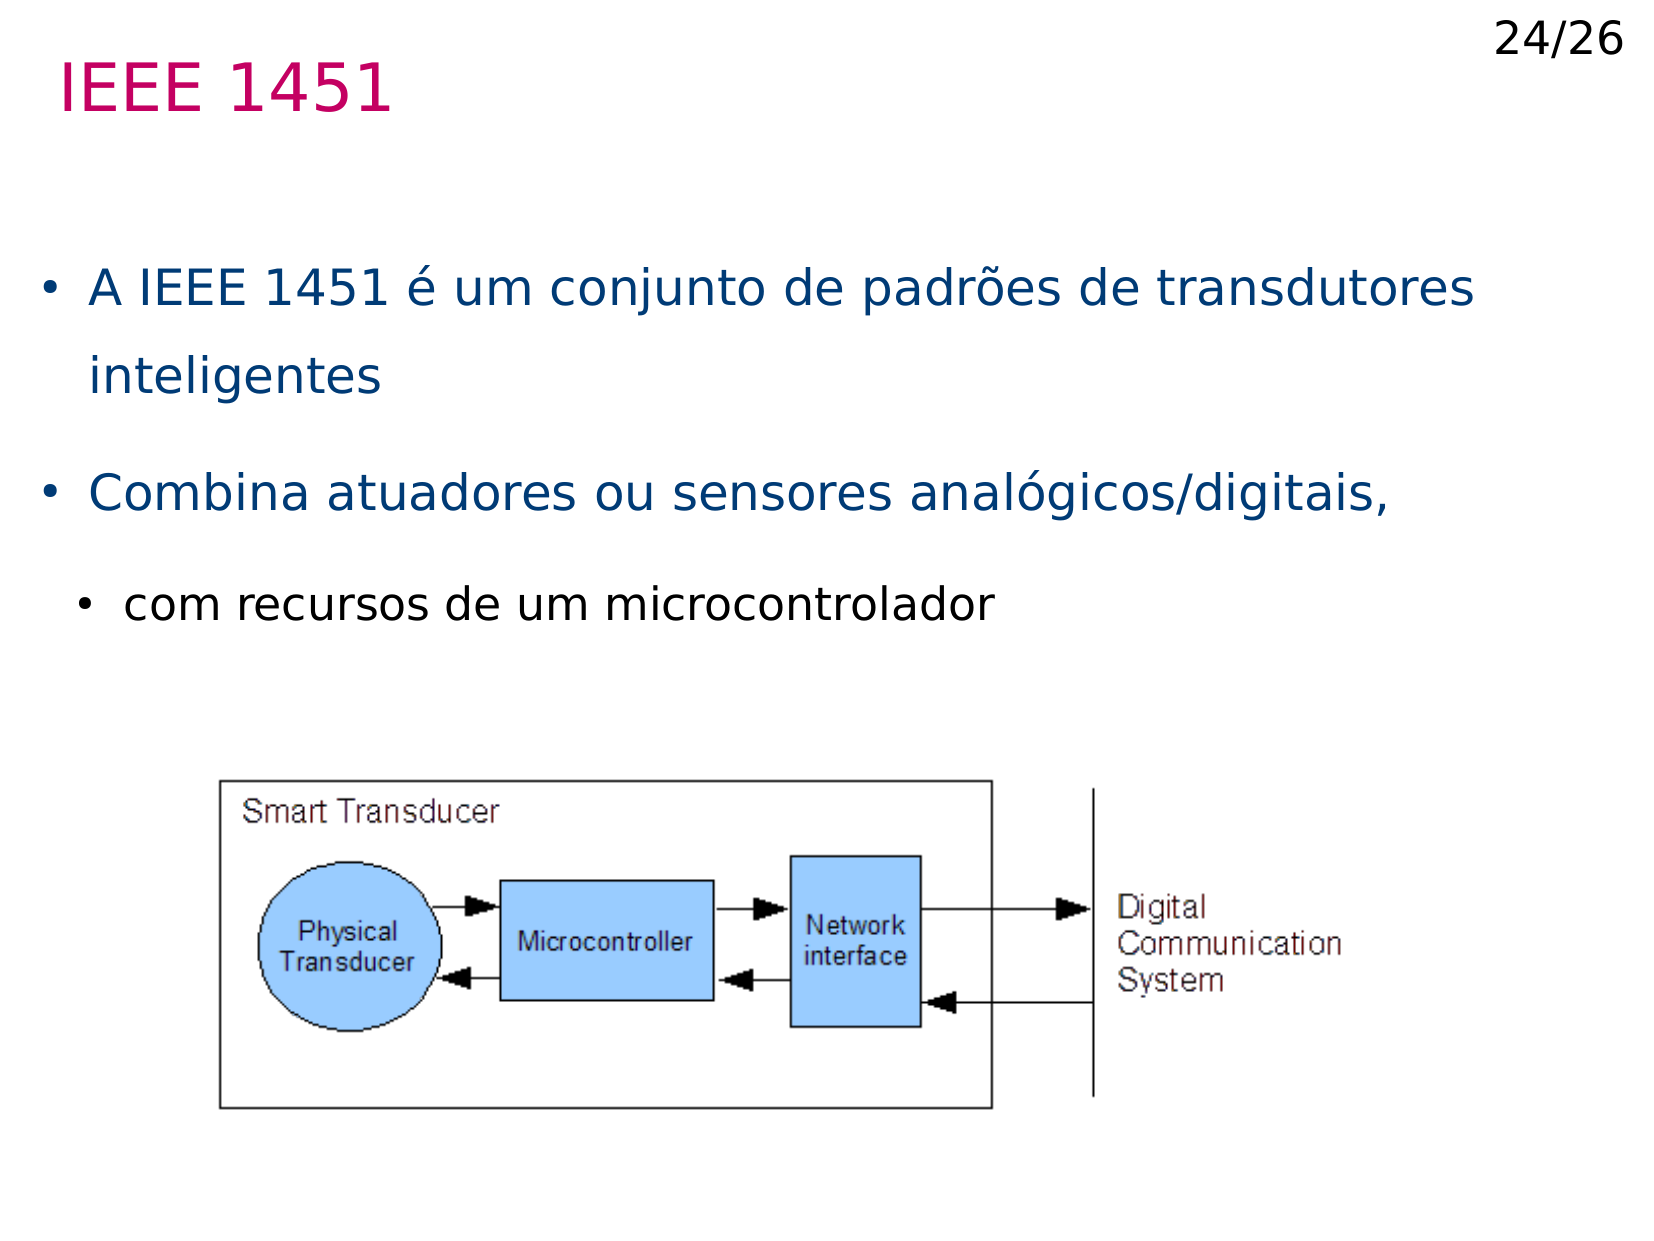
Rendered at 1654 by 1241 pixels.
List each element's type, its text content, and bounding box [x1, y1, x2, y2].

list A IEEE 1451 é um conjunto de padrões de transdutores inteligentes Combina atuadores ou sensores analógicos/digitais, com recursos de um microcontrolador [41, 230, 1607, 1205]
picture [177, 744, 1426, 1117]
title IEEE 1451 [59, 29, 1625, 148]
